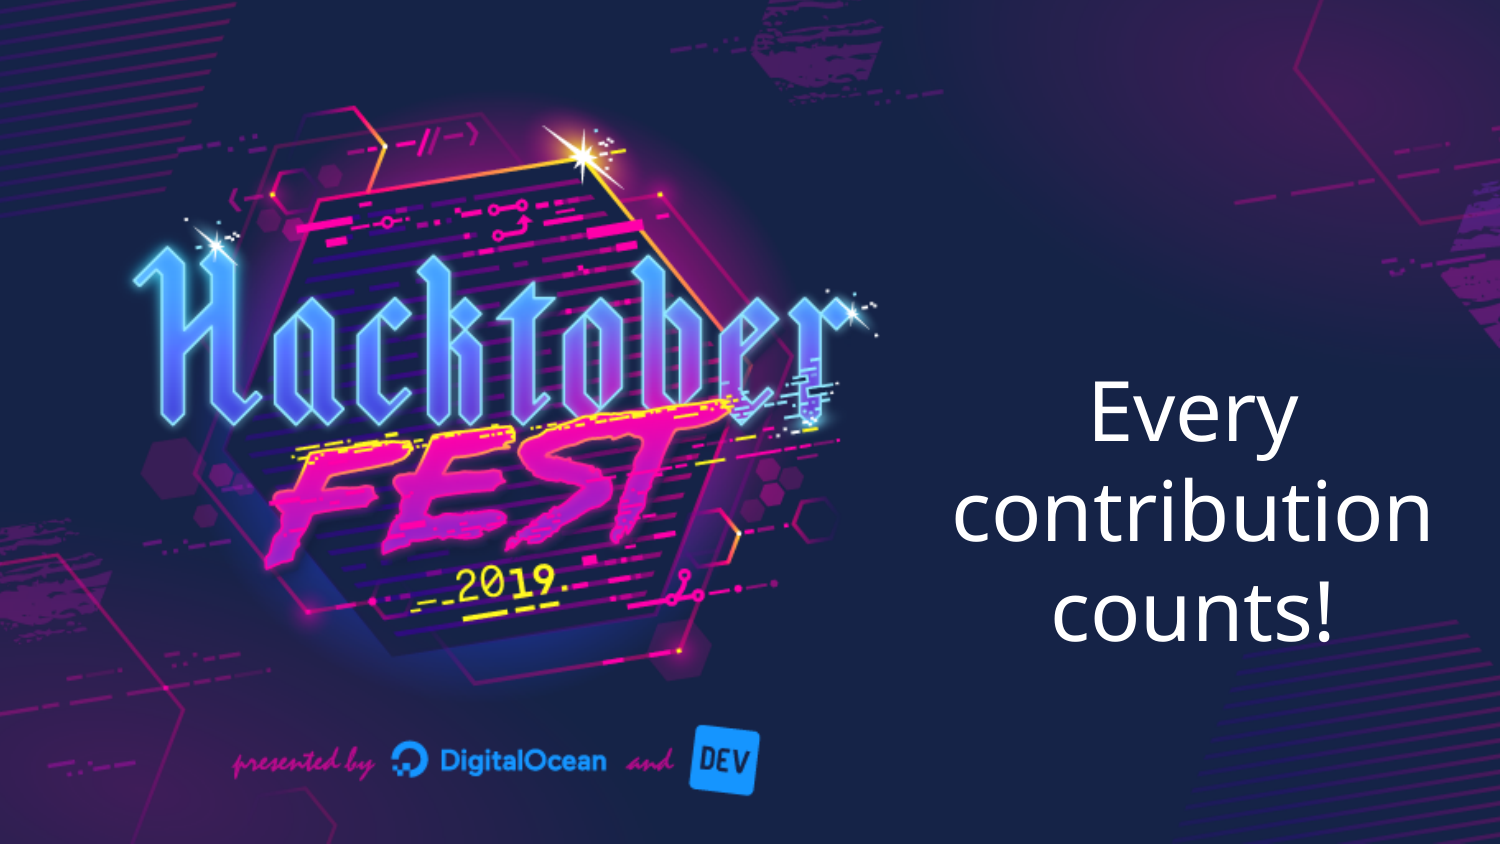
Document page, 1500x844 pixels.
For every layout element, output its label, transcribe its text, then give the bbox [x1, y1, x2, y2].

picture [0, 0, 1500, 844]
text_box Every contribution counts! [904, 342, 1483, 721]
